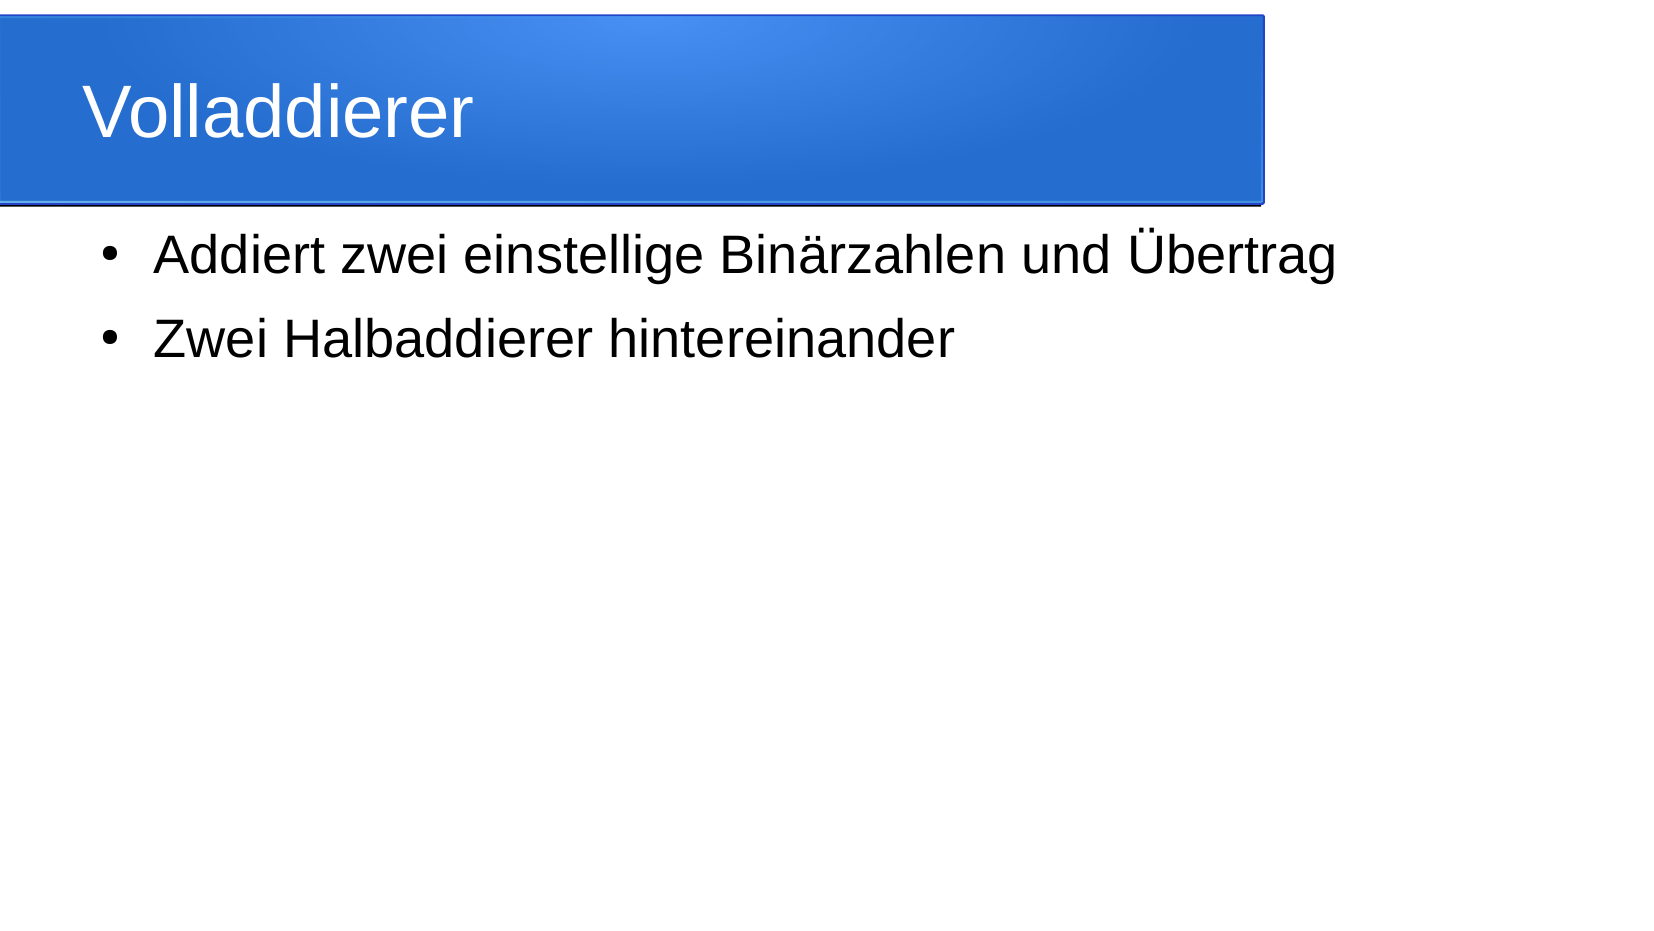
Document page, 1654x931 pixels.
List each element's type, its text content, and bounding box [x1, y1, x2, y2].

list Addiert zwei einstellige Binärzahlen und Übertrag Zwei Halbaddierer hintereinander [82, 224, 1571, 764]
title Volladdierer [82, 35, 1235, 189]
